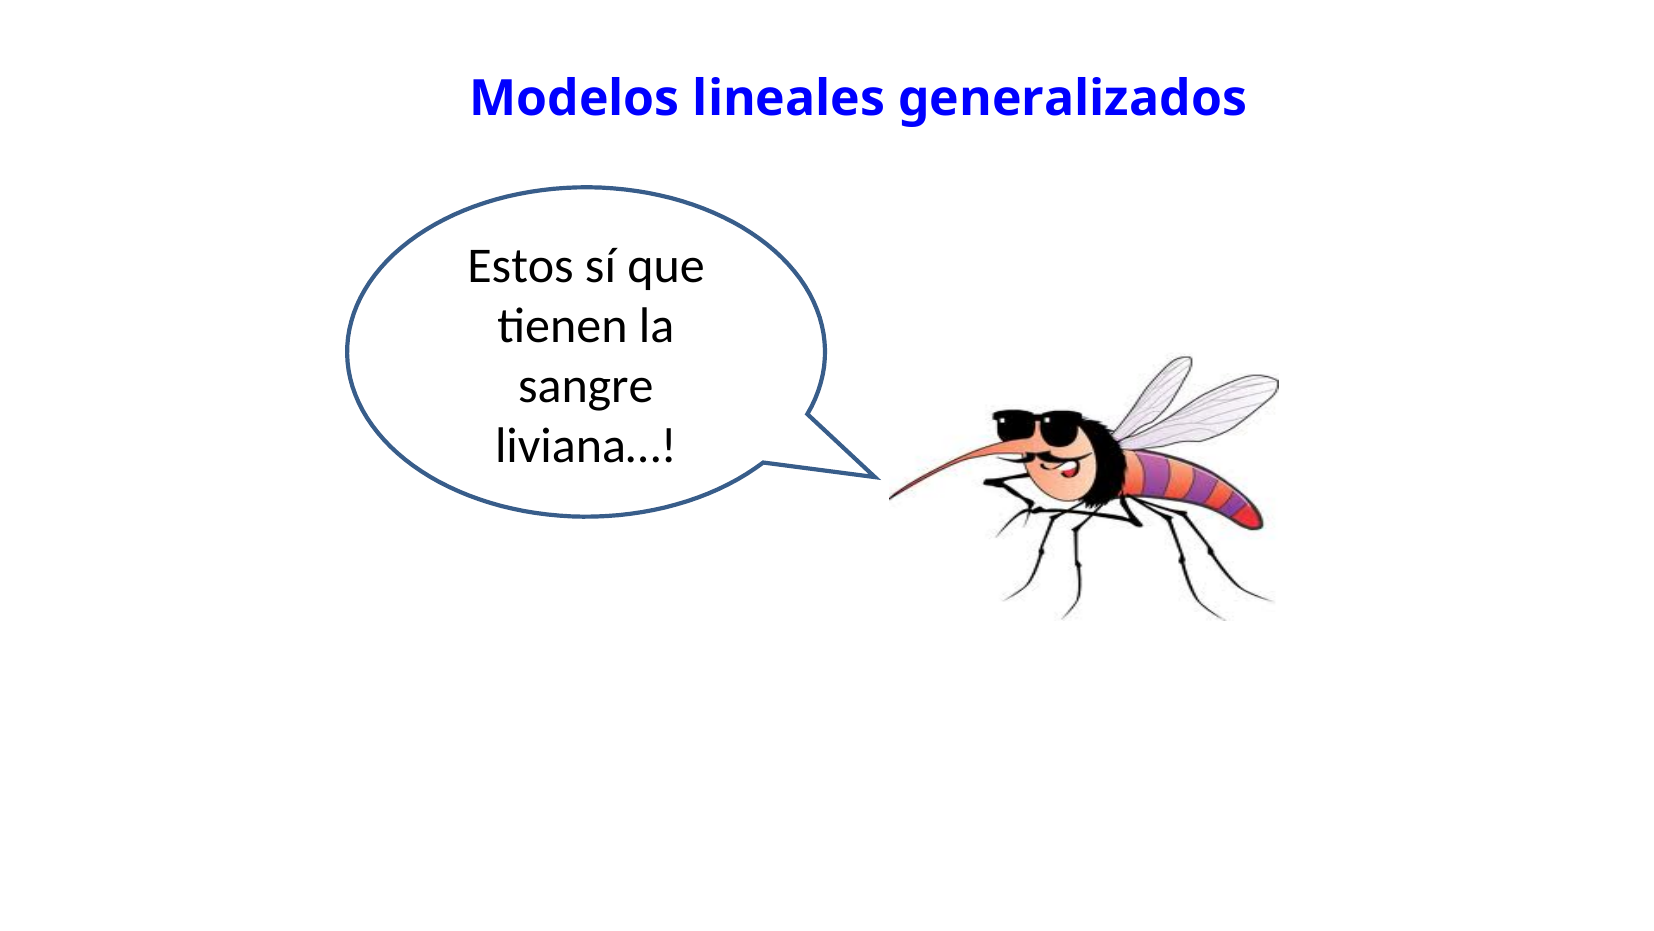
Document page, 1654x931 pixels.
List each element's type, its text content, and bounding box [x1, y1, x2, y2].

picture [889, 332, 1279, 621]
text_box Modelos lineales generalizados [454, 57, 1263, 134]
text_box Estos sí que tienen la sangre liviana…! [347, 187, 875, 517]
